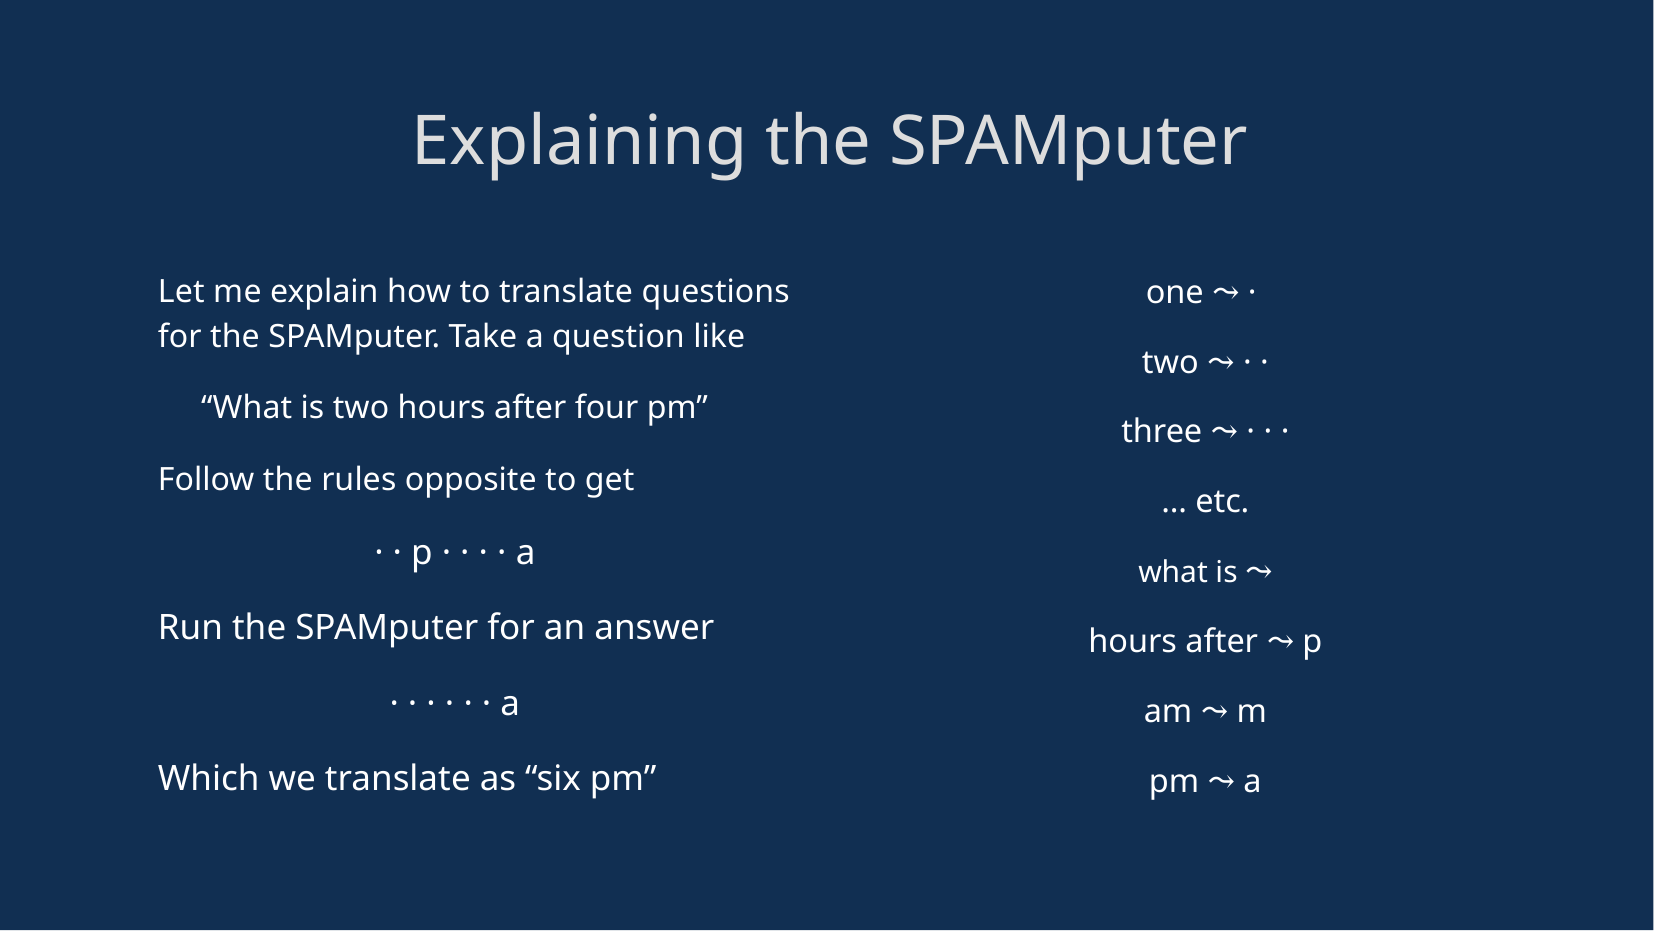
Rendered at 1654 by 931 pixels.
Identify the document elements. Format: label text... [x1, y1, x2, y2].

list Let me explain how to translate questions for the SPAMputer. Take a question like “What is two hours after four pm” Follow the rules opposite to get · · p · · · · a Run the SPAMputer for an answer · · · · · · a Which we translate as “six pm” [97, 268, 813, 806]
title Explaining the SPAMputer [97, 56, 1563, 220]
list one ⤳ · two ⤳ · · three ⤳ · · · … etc. what is ⤳ hours after ⤳ p am ⤳ m pm ⤳ a [848, 268, 1563, 806]
